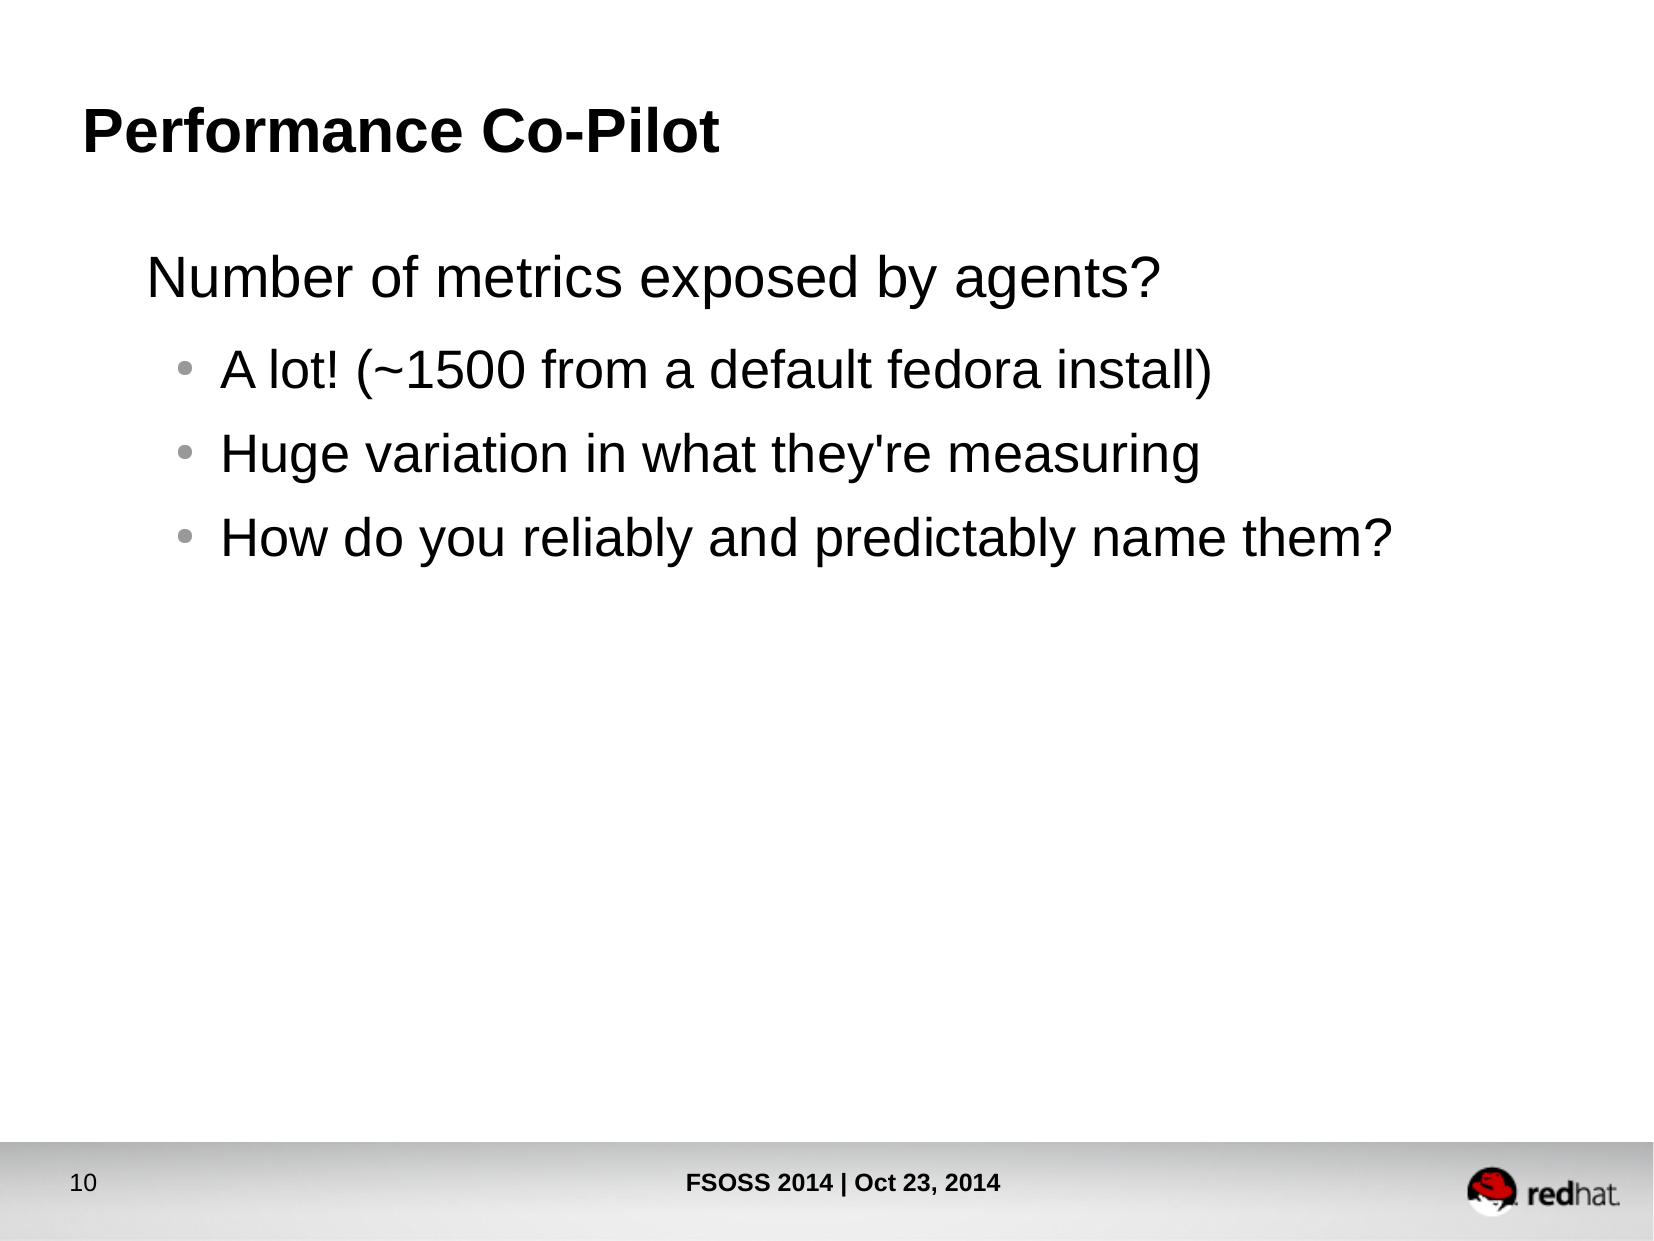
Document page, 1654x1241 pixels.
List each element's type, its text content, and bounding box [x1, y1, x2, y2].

picture [0, 1142, 1654, 1241]
title Performance Co-Pilot [82, 37, 1571, 226]
list Number of metrics exposed by agents? A lot! (~1500 from a default fedora install) Huge variation in what they're measuring How do you reliably and predictably name them? [86, 244, 1576, 1039]
